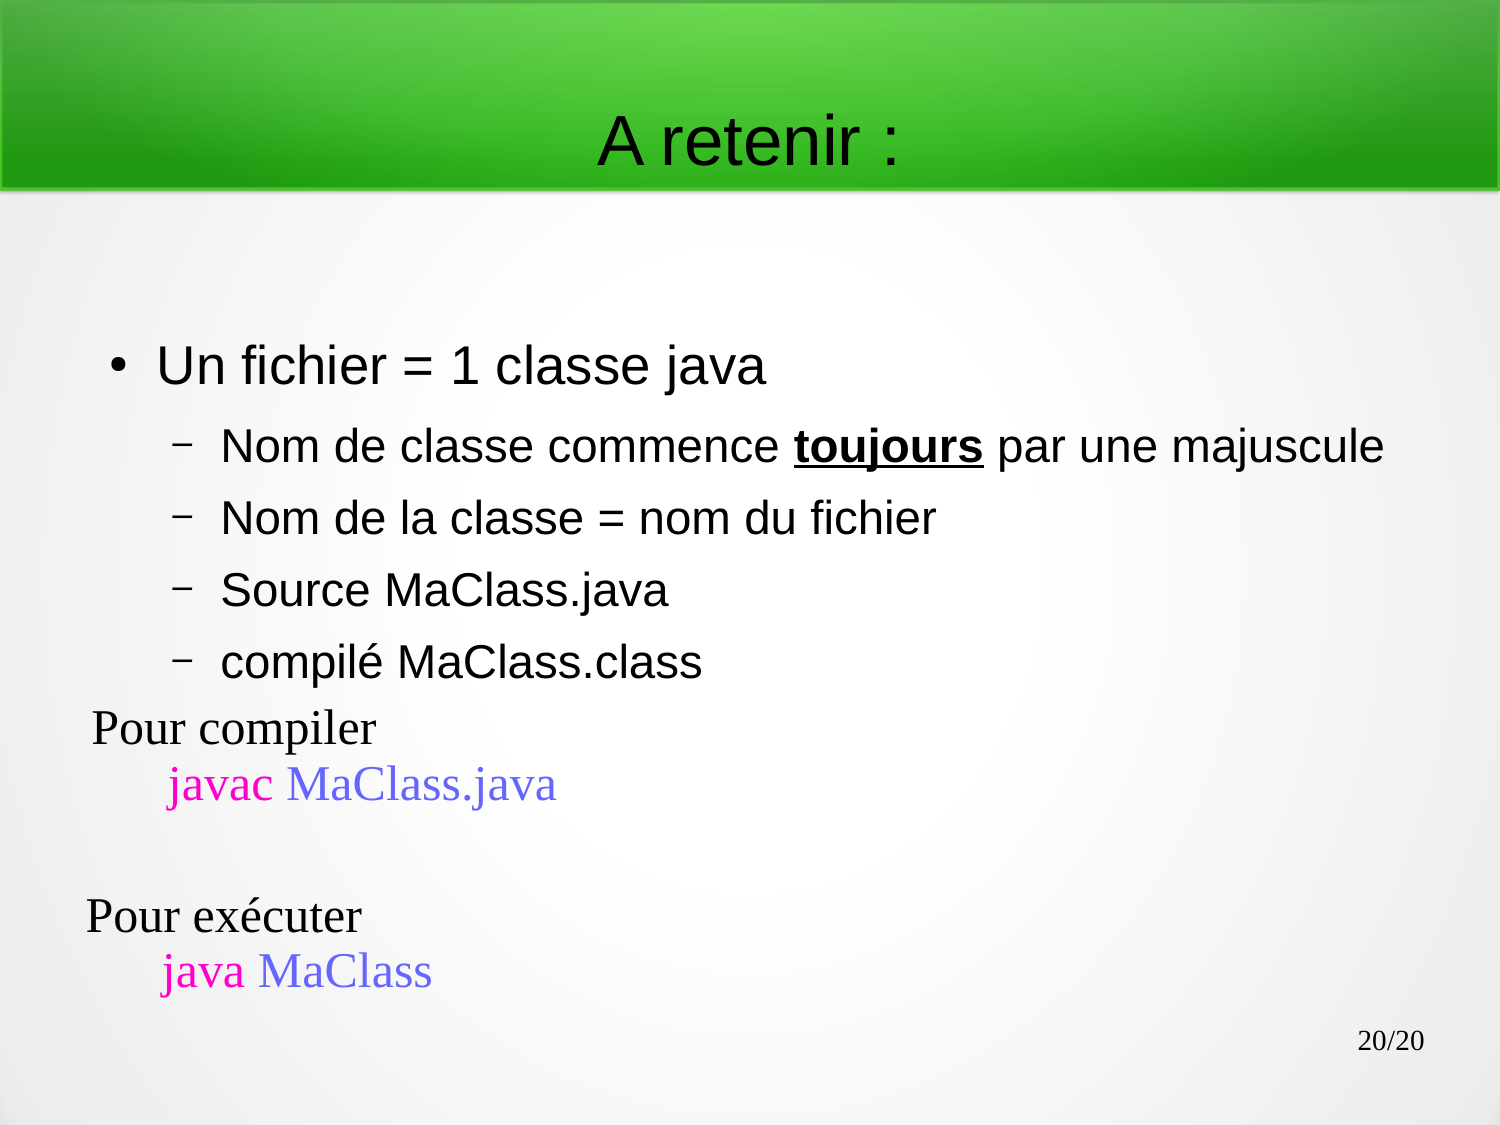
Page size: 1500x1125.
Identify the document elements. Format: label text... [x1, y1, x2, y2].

text_box Pour exécuter java MaClass [70, 880, 798, 1054]
title A retenir : [94, 85, 1405, 195]
list Un fichier = 1 classe java Nom de classe commence toujours par une majuscule Nom de la classe = nom du fichier Source MaClass.java compilé MaClass.class [92, 334, 1404, 697]
text_box Pour compiler javac MaClass.java [76, 692, 1211, 885]
